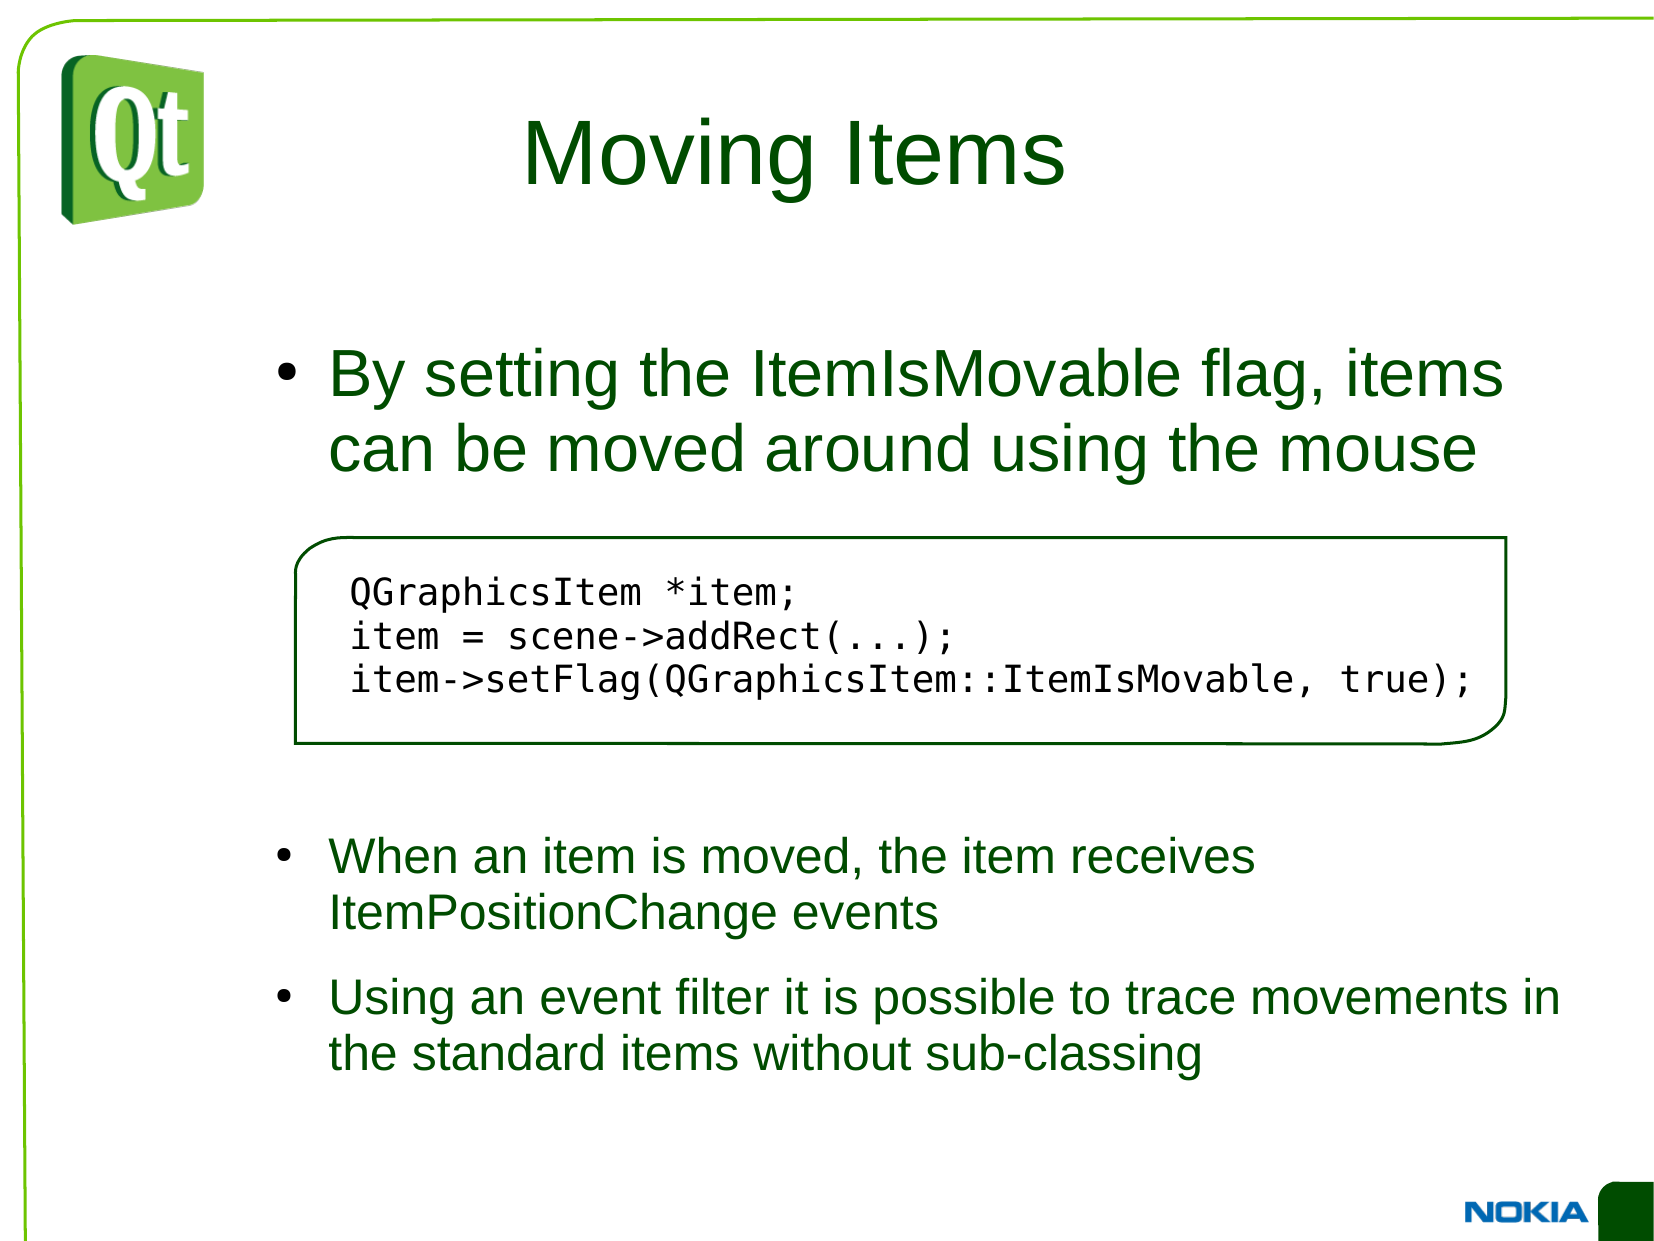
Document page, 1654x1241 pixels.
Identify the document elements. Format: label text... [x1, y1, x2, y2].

list By setting the ItemIsMovable flag, items can be moved around using the mouse When an item is moved, the item receives ItemPositionChange events Using an event filter it is possible to trace movements in the standard items without sub-classing [257, 336, 1577, 1085]
picture [1465, 1201, 1589, 1223]
picture [61, 55, 204, 225]
title Moving Items [257, 56, 1333, 250]
text_box QGraphicsItem *item; item = scene->addRect(...); item->setFlag(QGraphicsItem::ItemIsMovable, true); [334, 563, 1504, 739]
